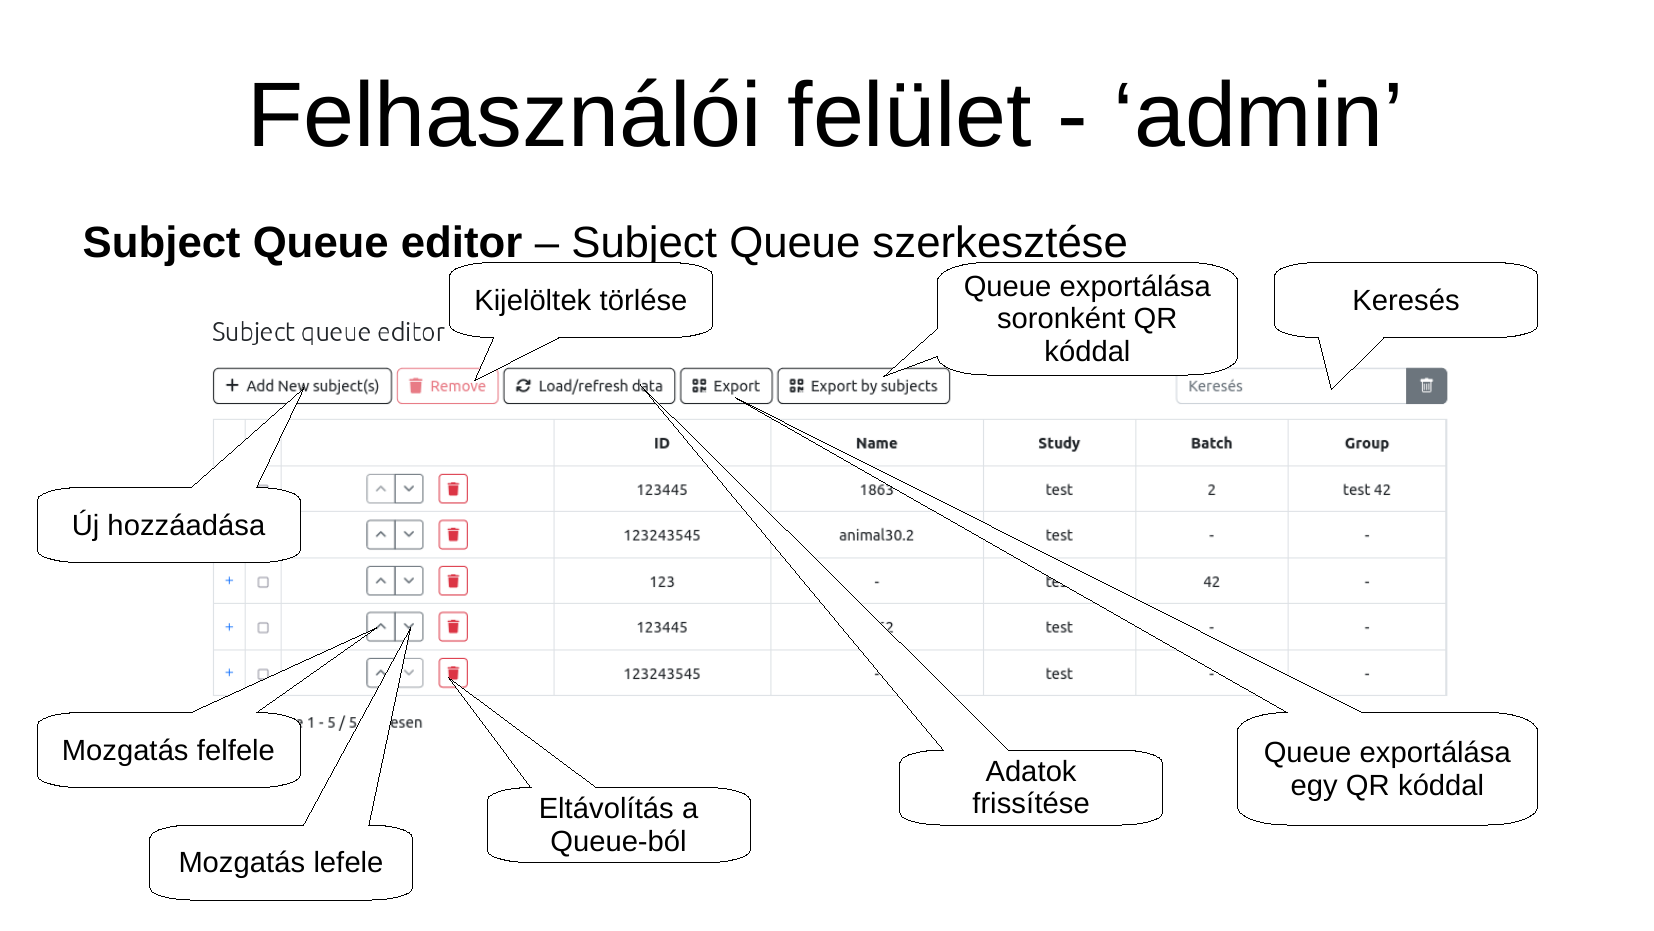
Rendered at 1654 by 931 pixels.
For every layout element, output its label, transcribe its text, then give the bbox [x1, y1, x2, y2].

text_box Adatok frissítése [640, 384, 1163, 826]
text_box Új hozzáadása [37, 387, 304, 563]
text_box Kijelöltek törlése [449, 262, 713, 381]
list Subject Queue editor – Subject Queue szerkesztése [82, 217, 1571, 301]
text_box Queue exportálása egy QR kóddal [735, 397, 1538, 826]
text_box Queue exportálása soronként QR kóddal [883, 262, 1238, 377]
text_box Eltávolítás a Queue-ból [448, 677, 751, 863]
text_box Mozgatás felfele [37, 627, 377, 788]
text_box Keresés [1274, 262, 1538, 390]
title Felhasználói felület - ‘admin’ [82, 37, 1571, 193]
text_box Mozgatás lefele [149, 627, 413, 901]
picture [195, 311, 1459, 751]
